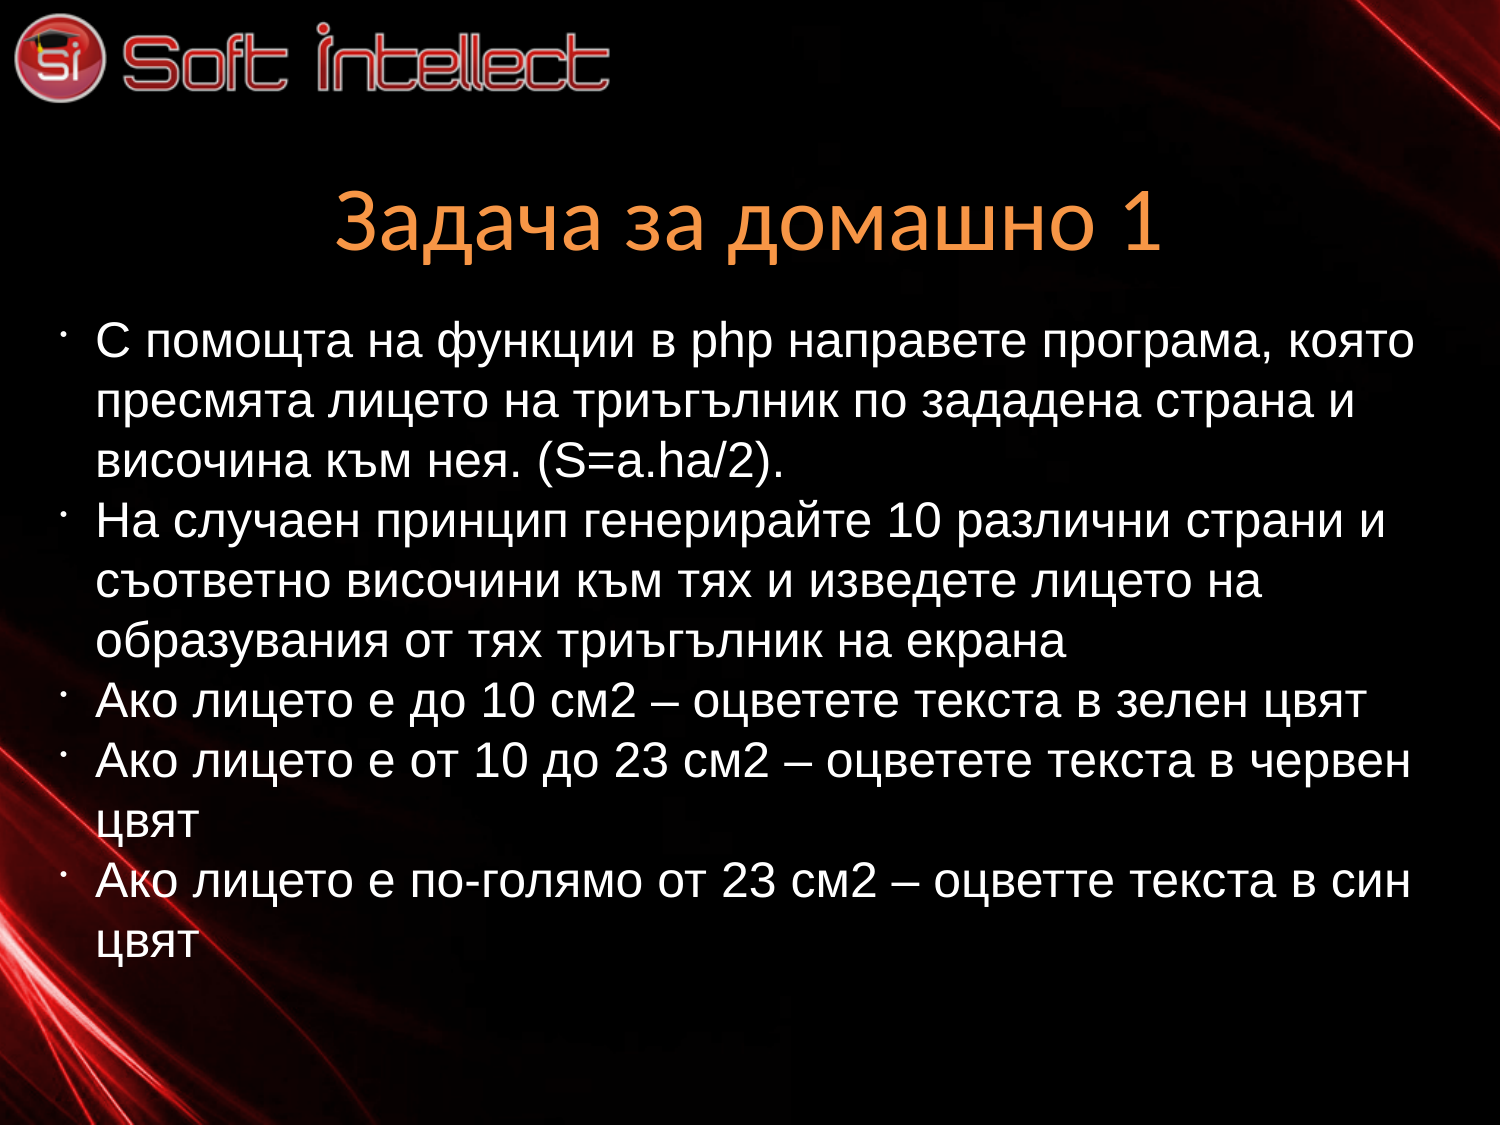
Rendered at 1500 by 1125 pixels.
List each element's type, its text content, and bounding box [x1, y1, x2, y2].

text_box Задача за домашно 1 [75, 120, 1425, 299]
picture [0, 0, 1500, 1125]
text_box С помощта на функции в php направете програма, която пресмята лицето на триъгълник по зададена страна и височина към нея. (S=a.ha/2). На случаен принцип генерирайте 10 различни страни и съответно височини към тях и изведете лицето на образувания от тях триъгълник на екрана Ако лицето е до 10 см2 – оцветете текста в зелен цвят Ако лицето е от 10 до 23 см2 – оцветете текста в червен цвят Ако лицето е по-голямо от 23 см2 – оцветте текста в син цвят [45, 299, 1455, 540]
